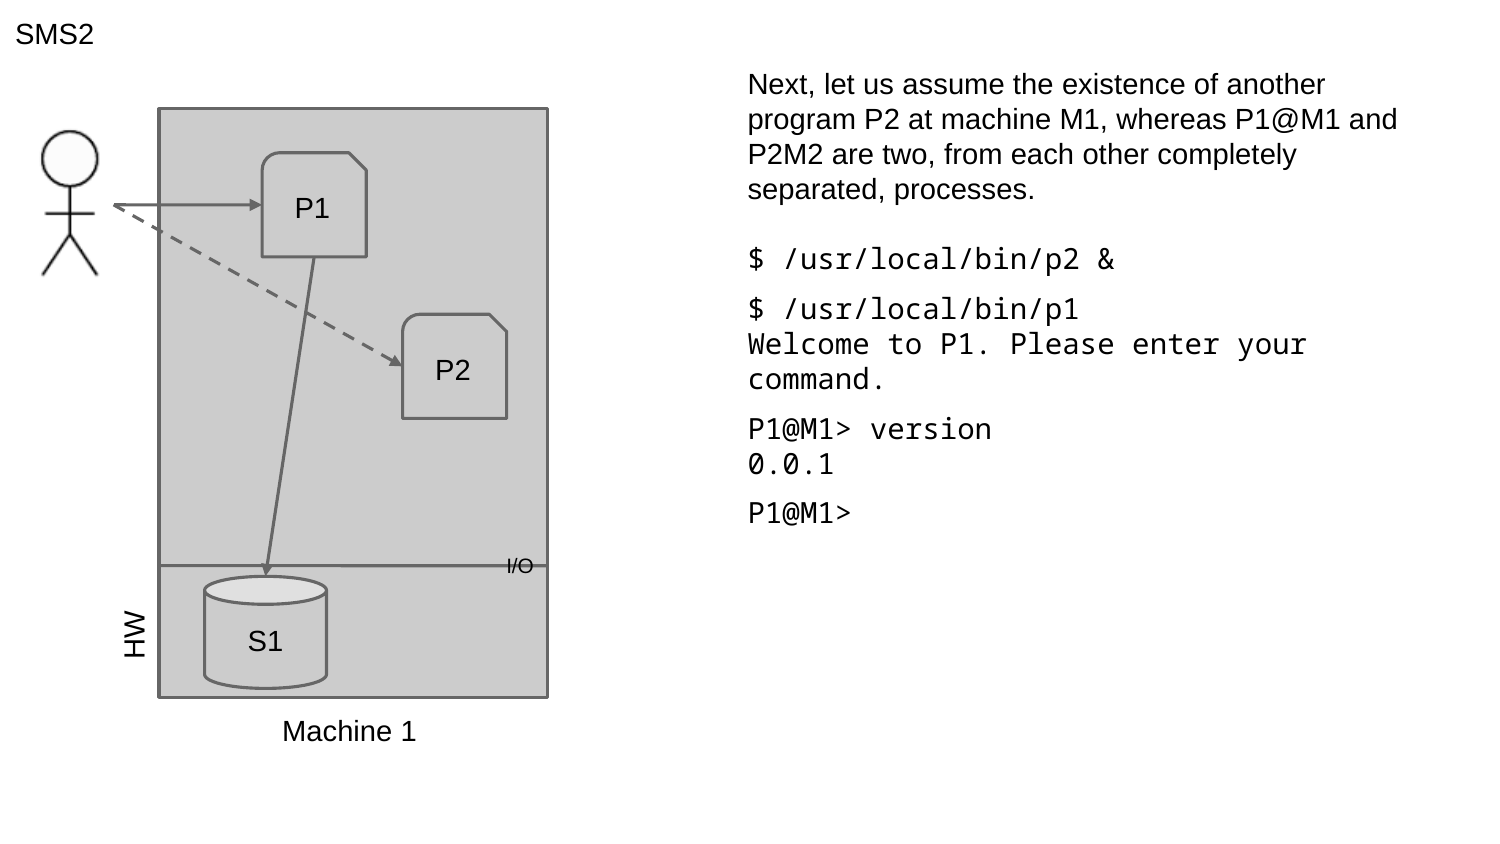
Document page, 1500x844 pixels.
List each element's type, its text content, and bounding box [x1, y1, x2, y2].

text_box P2 [402, 314, 507, 419]
text_box S1 [204, 592, 327, 689]
text_box [159, 568, 548, 698]
text_box [159, 108, 548, 564]
text_box P1 [262, 152, 367, 257]
text_box Machine 1 [267, 697, 440, 756]
text_box I/O [491, 537, 568, 594]
text_box HW [100, 590, 159, 675]
text_box Next, let us assume the existence of another program P2 at machine M1, whereas P1@M1 and P2M2 are two, from each other completely separated, processes. $ /usr/local/bin/p2 & $ /usr/local/bin/p1 Welcome to P1. Please enter your command. P1@M1> version 0.0.1 P1@M1> [732, 50, 1422, 815]
text_box [159, 206, 312, 564]
text_box SMS2 [0, 0, 122, 57]
picture [29, 118, 114, 292]
